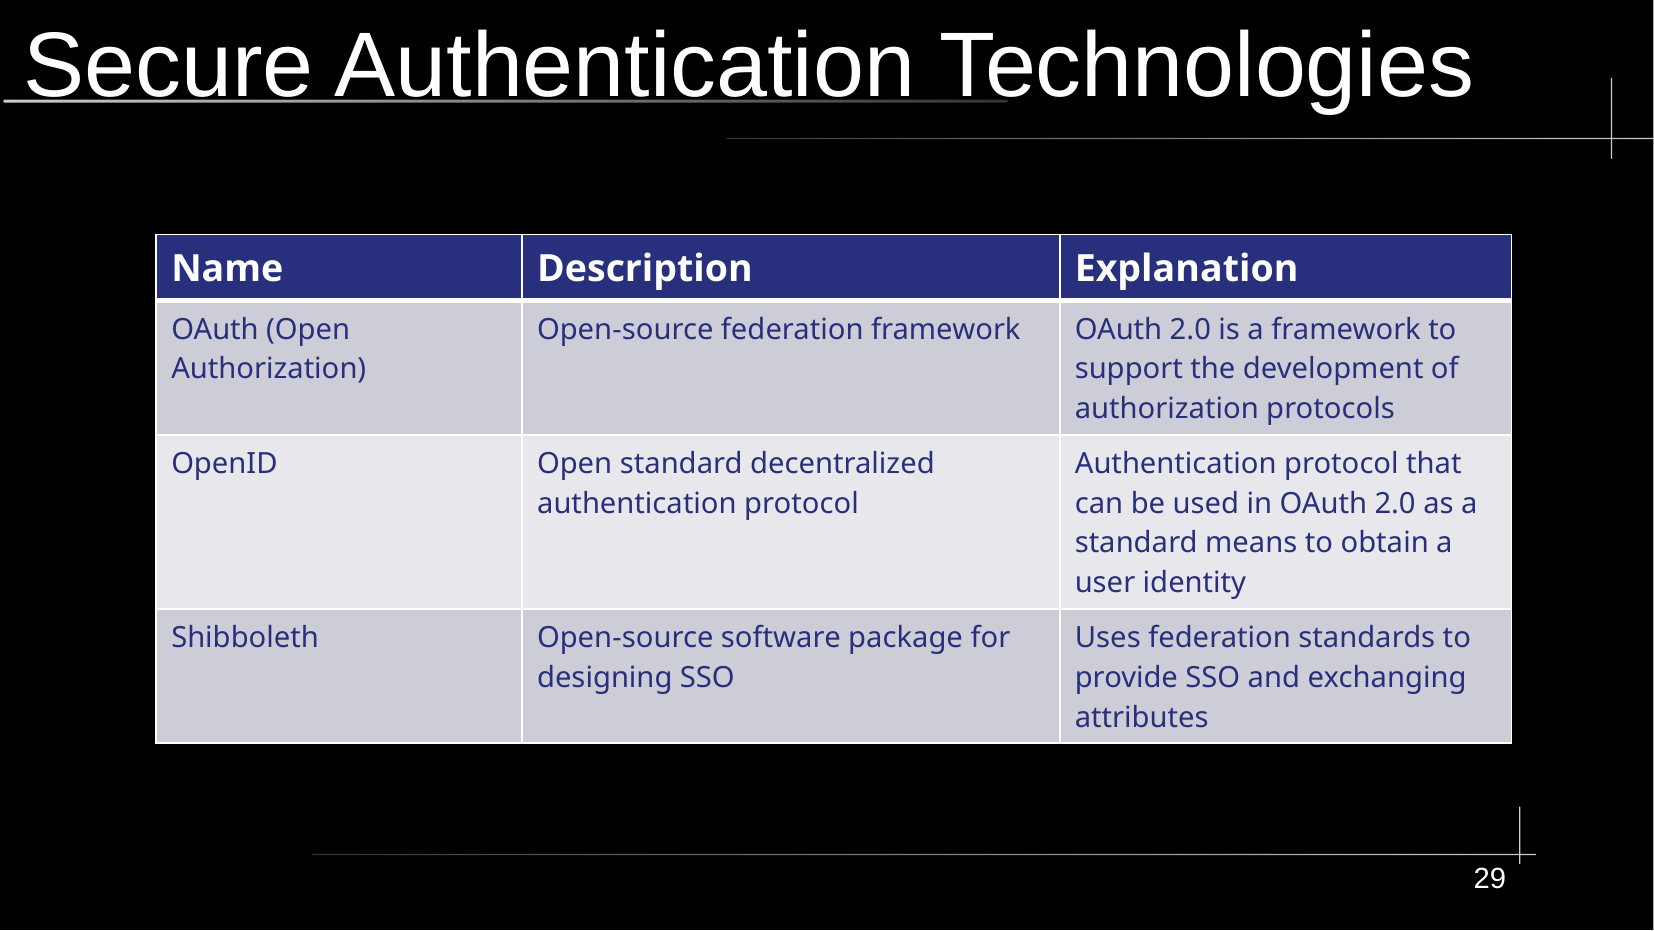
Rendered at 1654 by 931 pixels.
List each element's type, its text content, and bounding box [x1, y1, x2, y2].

table_cell OpenID [157, 436, 521, 608]
table_header Description [523, 235, 1059, 298]
title Secure Authentication Technologies [23, 11, 1589, 119]
table_cell Uses federation standards to provide SSO and exchanging attributes [1061, 610, 1511, 742]
table_cell Open standard decentralized authentication protocol [523, 436, 1059, 608]
table_cell OAuth (Open Authorization) [157, 303, 521, 434]
table_header Explanation [1061, 235, 1511, 298]
table_cell OAuth 2.0 is a framework to support the development of authorization protocols [1061, 303, 1511, 434]
table_cell Open-source federation framework [523, 303, 1059, 434]
table_cell Open-source software package for designing SSO [523, 610, 1059, 742]
table_header Name [157, 235, 521, 298]
table_cell Authentication protocol that can be used in OAuth 2.0 as a standard means to obtain a user identity [1061, 436, 1511, 608]
table_cell Shibboleth [157, 610, 521, 742]
